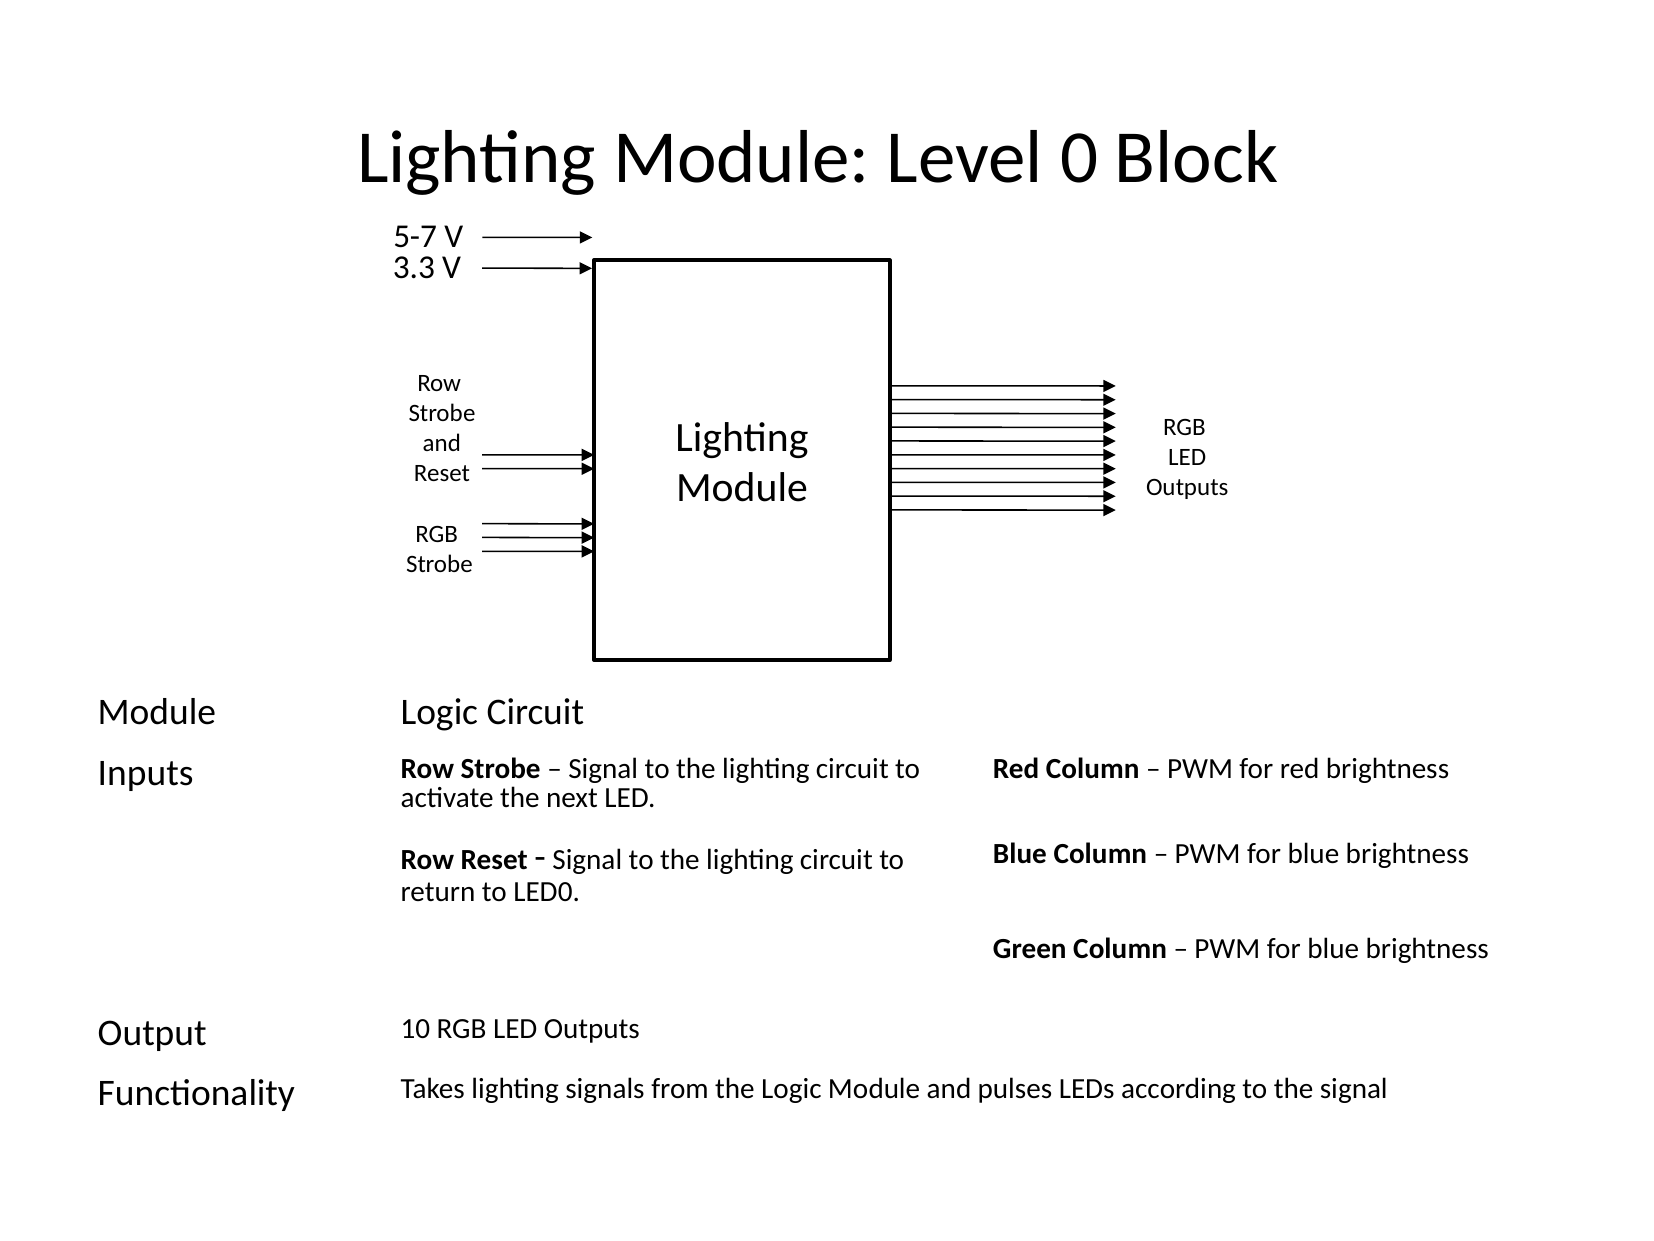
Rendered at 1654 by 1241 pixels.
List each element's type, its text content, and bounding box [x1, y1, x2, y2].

text_box 5-7 V [378, 206, 479, 262]
table_cell Row Reset - Signal to the lighting circuit to return to LED0. [386, 834, 978, 929]
text_box RGB Strobe [391, 509, 488, 585]
table_header Module [83, 689, 386, 749]
table_header Logic Circuit [386, 689, 1570, 749]
table_cell Inputs [83, 749, 386, 1009]
table_cell Blue Column – PWM for blue brightness [978, 834, 1570, 929]
table_cell Output [83, 1009, 386, 1069]
text_box 3.3 V [447, 262, 456, 274]
table_cell Row Strobe – Signal to the lighting circuit to activate the next LED. [386, 749, 978, 834]
table_cell Green Column – PWM for blue brightness [978, 929, 1570, 1009]
table_cell Takes lighting signals from the Logic Module and pulses LEDs according to the signal [386, 1069, 1570, 1150]
title Lighting Module: Level 0 Block [82, 49, 1571, 257]
table_cell 10 RGB LED Outputs [386, 1009, 1570, 1069]
text_box RGB LED Outputs [1122, 403, 1252, 508]
text_box Lighting Module [594, 260, 890, 660]
text_box Row Strobe and Reset [393, 359, 491, 495]
table_cell Functionality [83, 1069, 386, 1150]
table_cell Red Column – PWM for red brightness [978, 749, 1570, 834]
text_box 3.3 V [378, 262, 477, 293]
table_cell [386, 929, 978, 1009]
